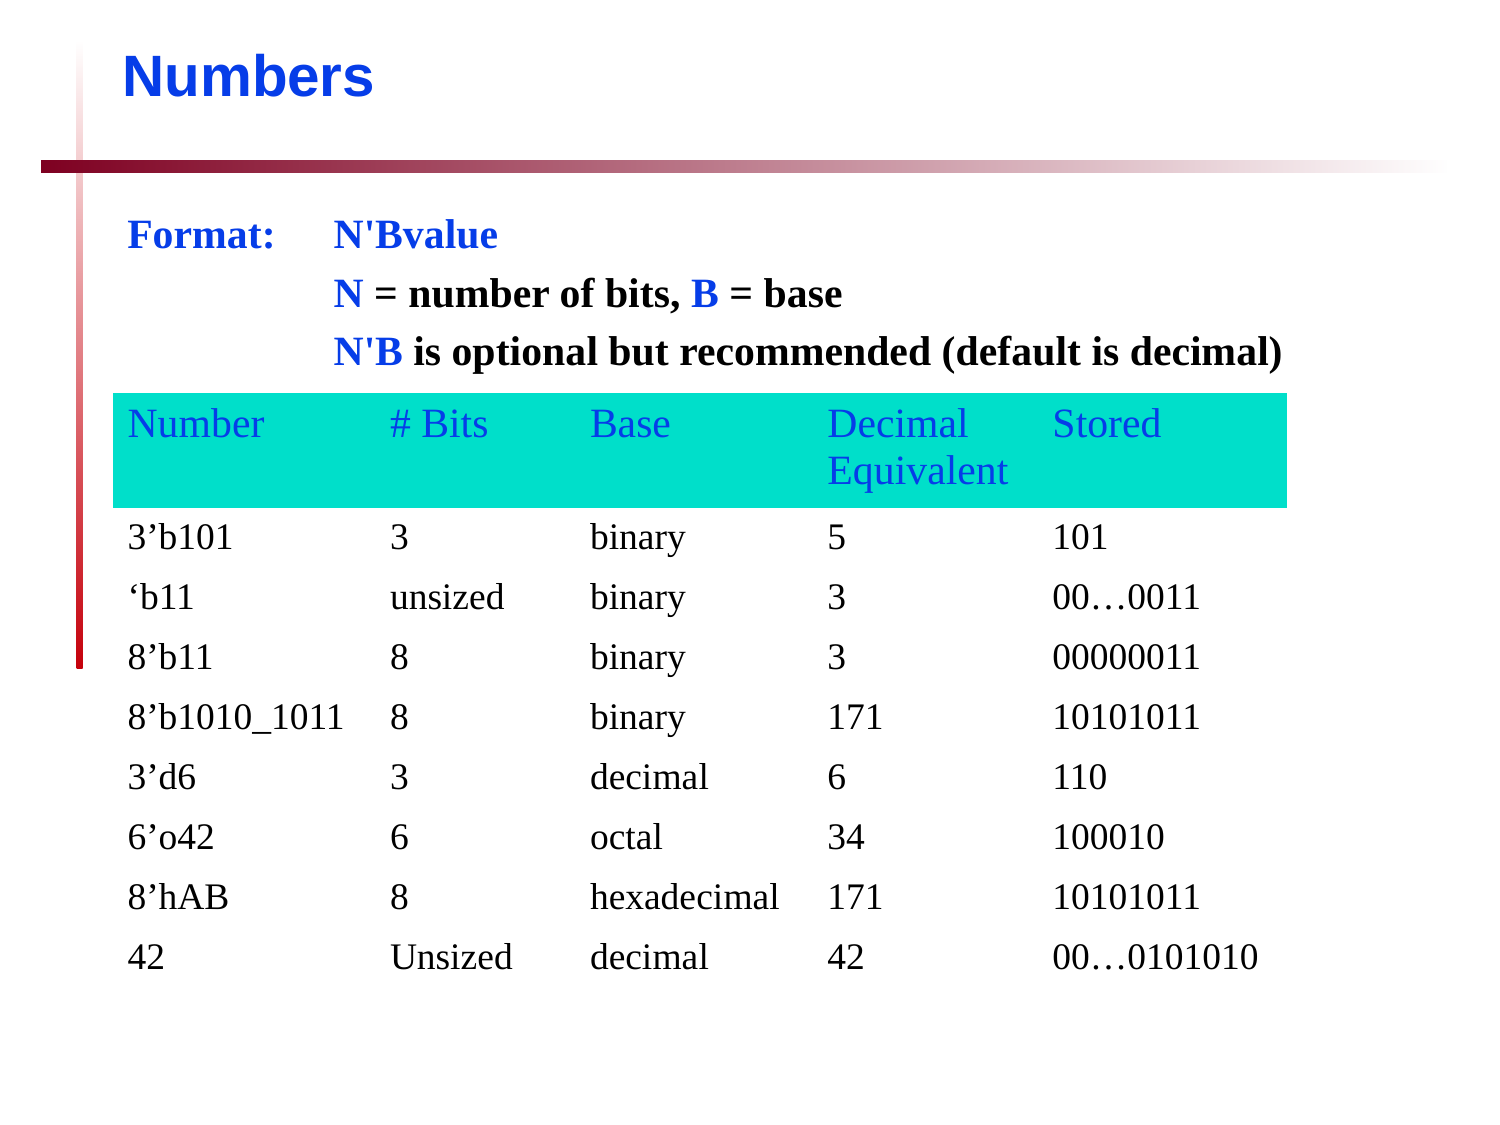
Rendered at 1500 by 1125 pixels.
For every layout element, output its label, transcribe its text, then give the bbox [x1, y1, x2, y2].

text_box Format: N'Bvalue N = number of bits, B = base N'B is optional but recommended (default is decimal) [112, 199, 1388, 1013]
title Numbers [112, 43, 1400, 240]
